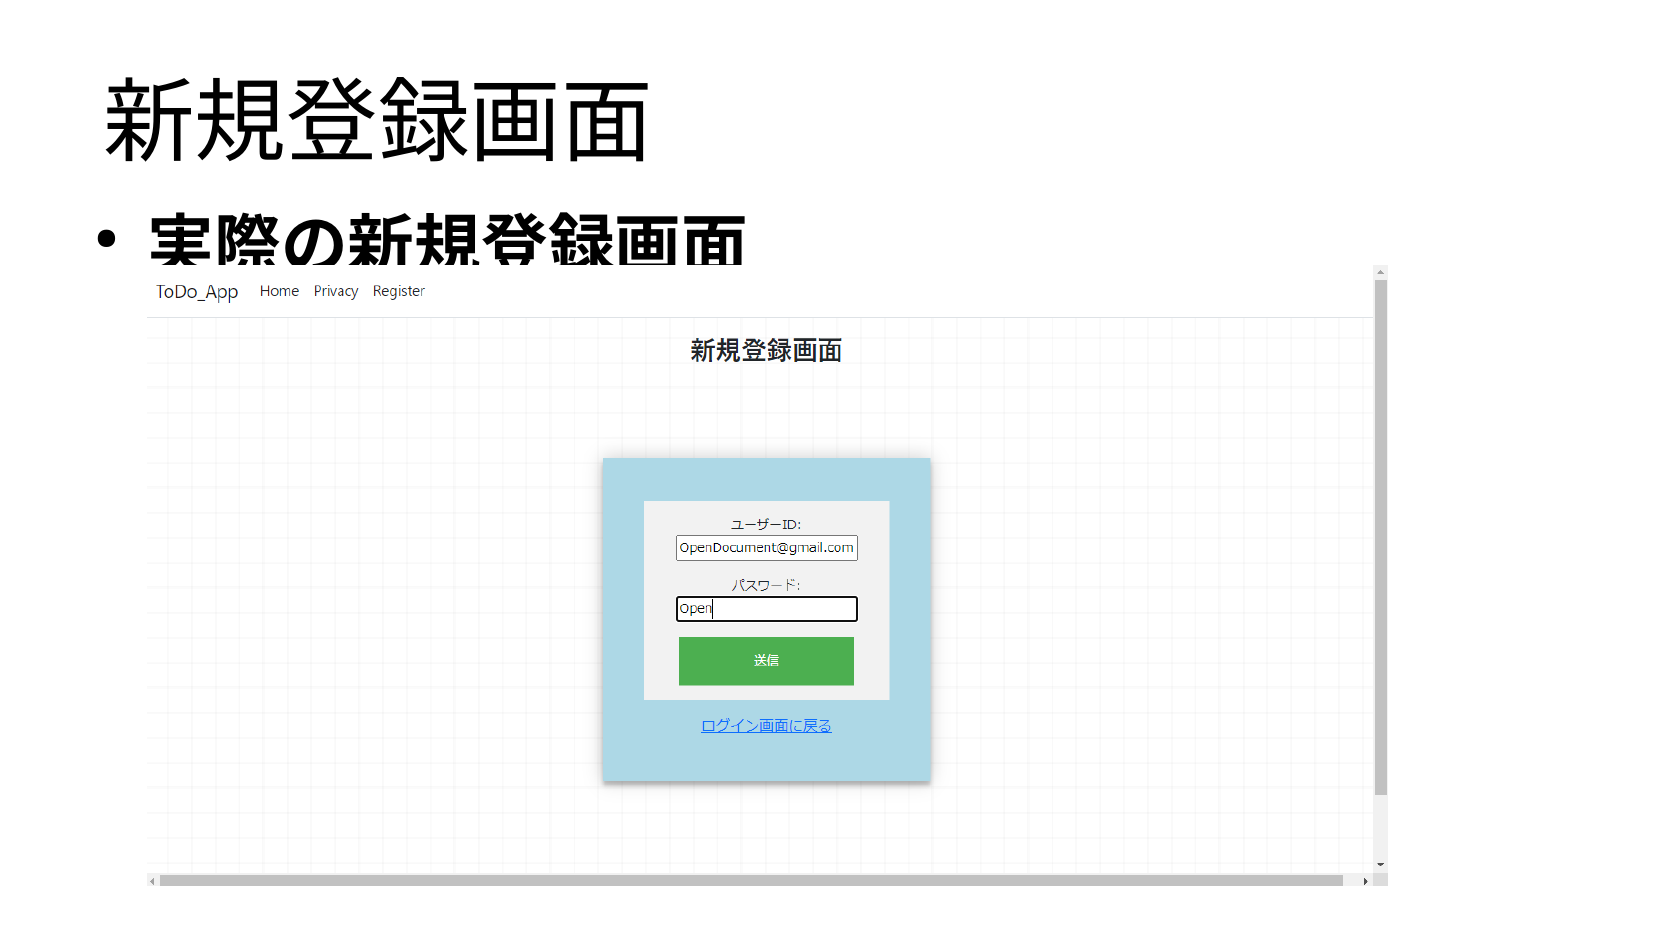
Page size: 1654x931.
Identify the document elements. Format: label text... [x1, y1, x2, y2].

picture [147, 265, 1388, 886]
list 実際の新規登録画面 [76, 192, 1565, 732]
title 新規登録画面 [82, 37, 1571, 193]
